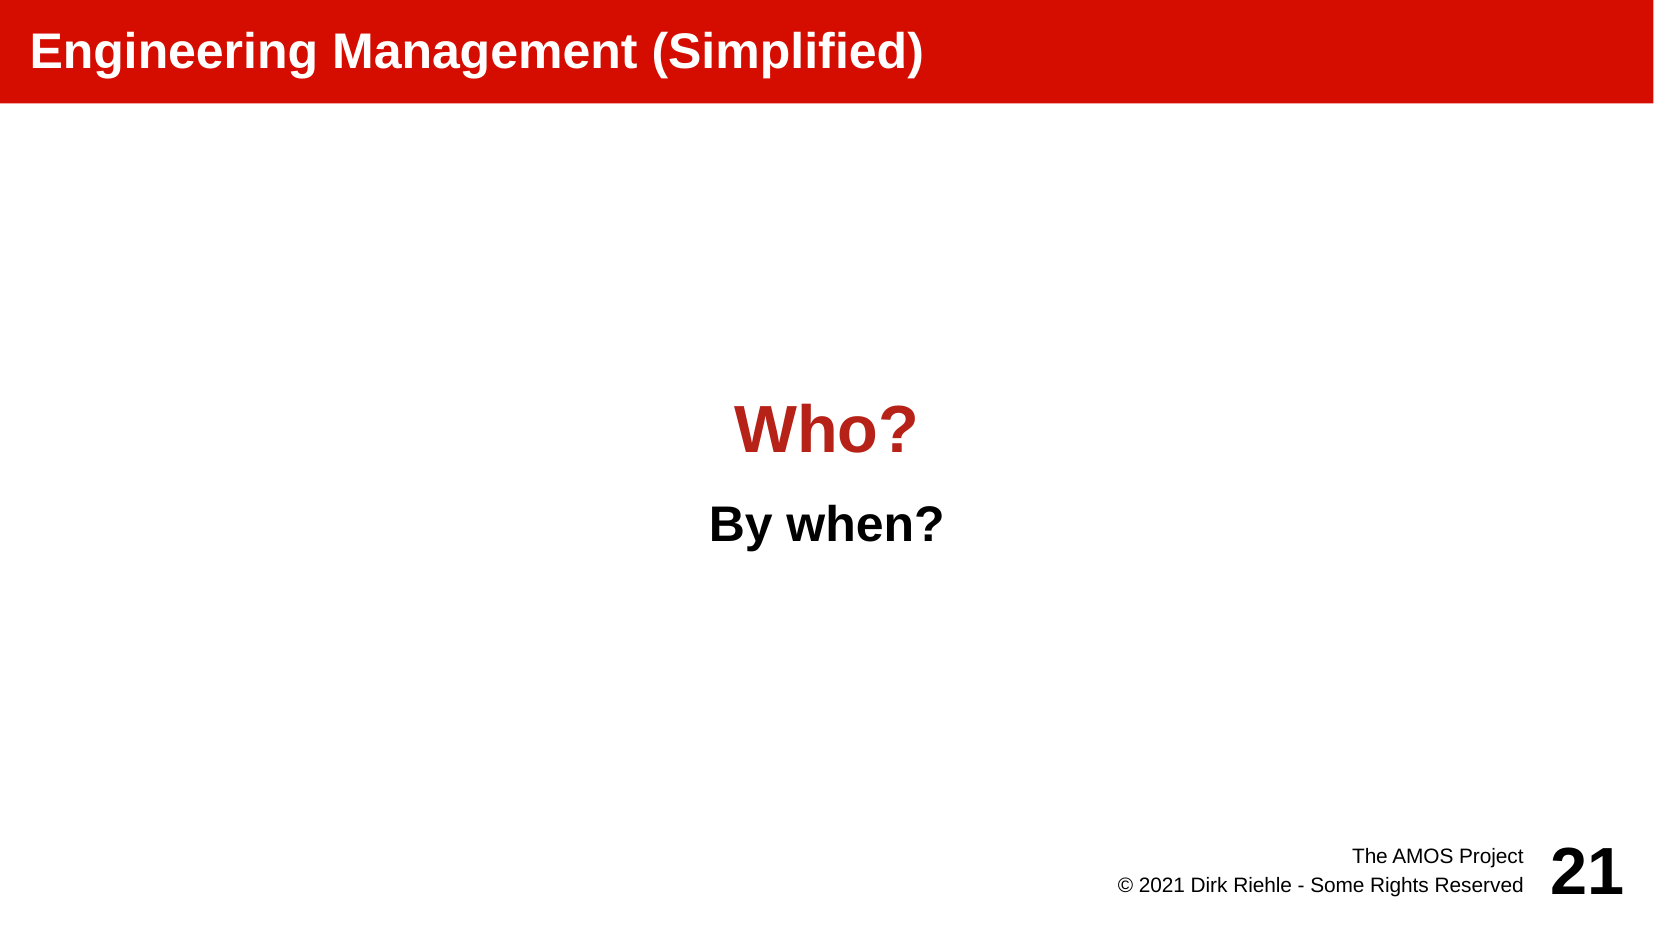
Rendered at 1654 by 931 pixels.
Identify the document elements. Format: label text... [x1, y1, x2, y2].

subtitle Who? By when? [29, 132, 1625, 813]
title Engineering Management (Simplified) [0, 0, 1654, 104]
